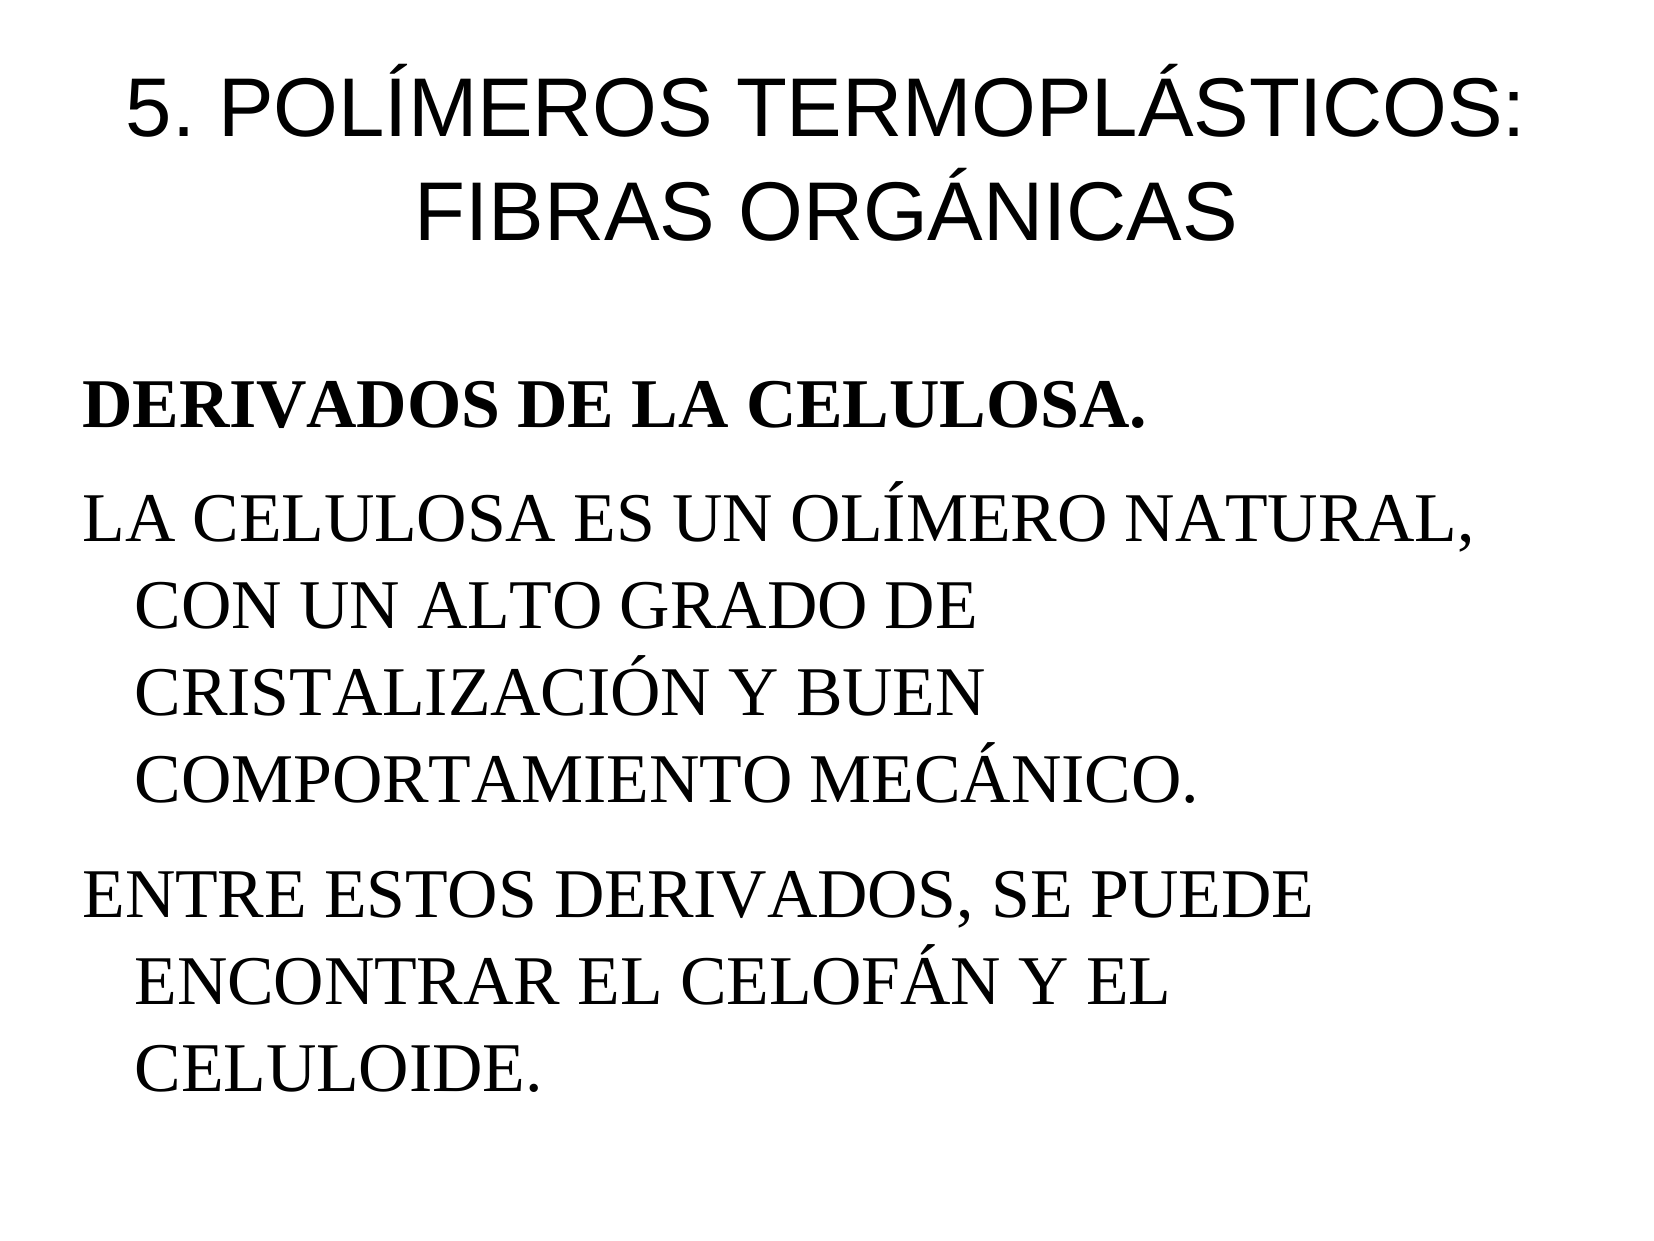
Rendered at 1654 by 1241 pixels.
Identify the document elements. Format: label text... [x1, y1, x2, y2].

title 5. POLÍMEROS TERMOPLÁSTICOS: FIBRAS ORGÁNICAS [82, 48, 1571, 257]
list DERIVADOS DE LA CELULOSA. LA CELULOSA ES UN OLÍMERO NATURAL, CON UN ALTO GRADO DE CRISTALIZACIÓN Y BUEN COMPORTAMIENTO MECÁNICO. ENTRE ESTOS DERIVADOS, SE PUEDE ENCONTRAR EL CELOFÁN Y EL CELULOIDE. [82, 354, 1571, 1109]
